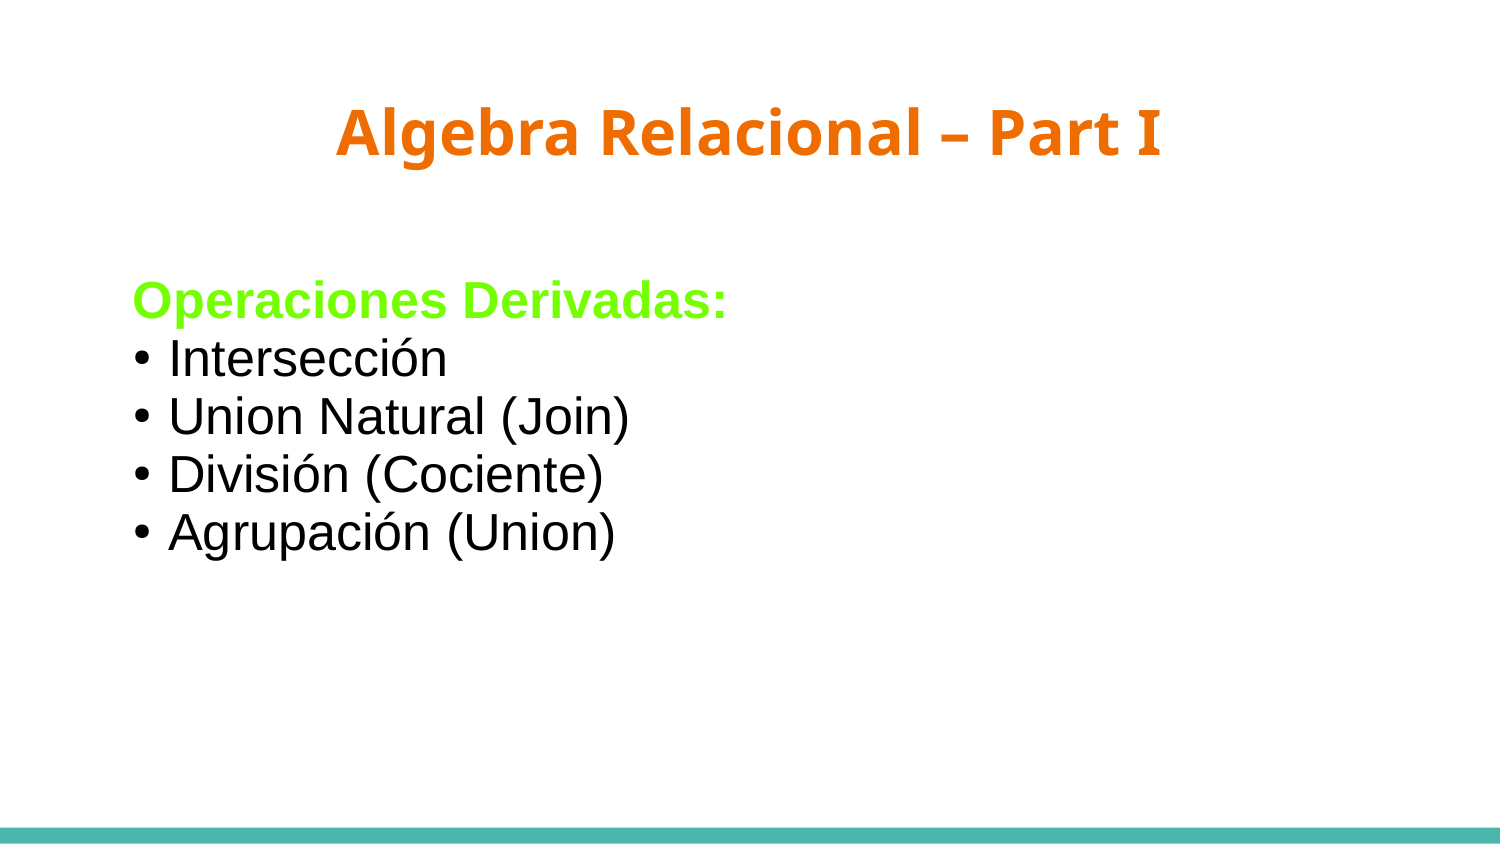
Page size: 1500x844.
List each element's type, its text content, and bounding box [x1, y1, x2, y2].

text_box Operaciones Derivadas: Intersección Union Natural (Join) División (Cociente) Agrupación (Union) [118, 264, 1217, 628]
title Algebra Relacional – Part I [51, 72, 1449, 189]
